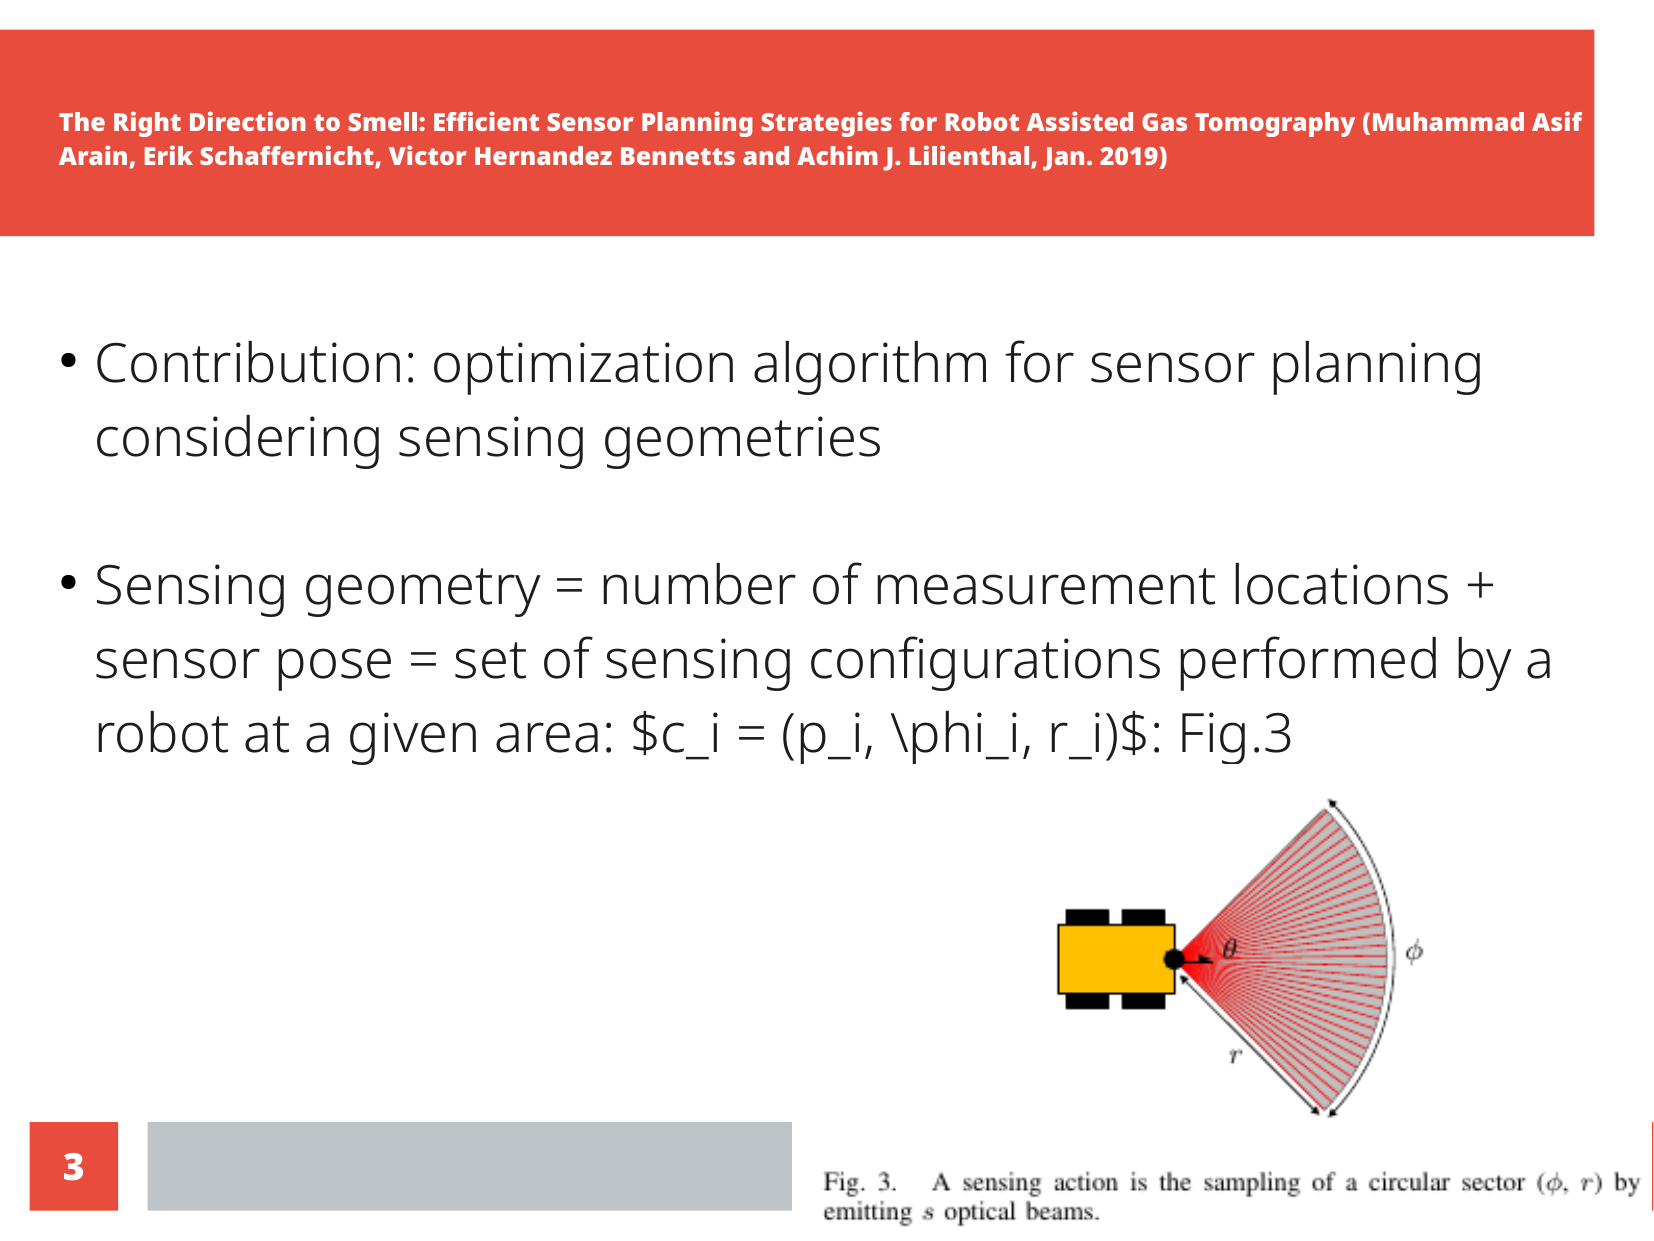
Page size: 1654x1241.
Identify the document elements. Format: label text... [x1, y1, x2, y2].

title The Right Direction to Smell: Efficient Sensor Planning Strategies for Robot Assisted Gas Tomography (Muhammad Asif Arain, Erik Schaffernicht, Victor Hernandez Bennetts and Achim J. Lilienthal, Jan. 2019) [59, 59, 1595, 207]
subtitle Contribution: optimization algorithm for sensor planning considering sensing geometries Sensing geometry = number of measurement locations + sensor pose = set of sensing configurations performed by a robot at a given area: $c_i = (p_i, \phi_i, r_i)$: Fig.3 [59, 324, 1565, 1093]
picture [792, 764, 1652, 1241]
